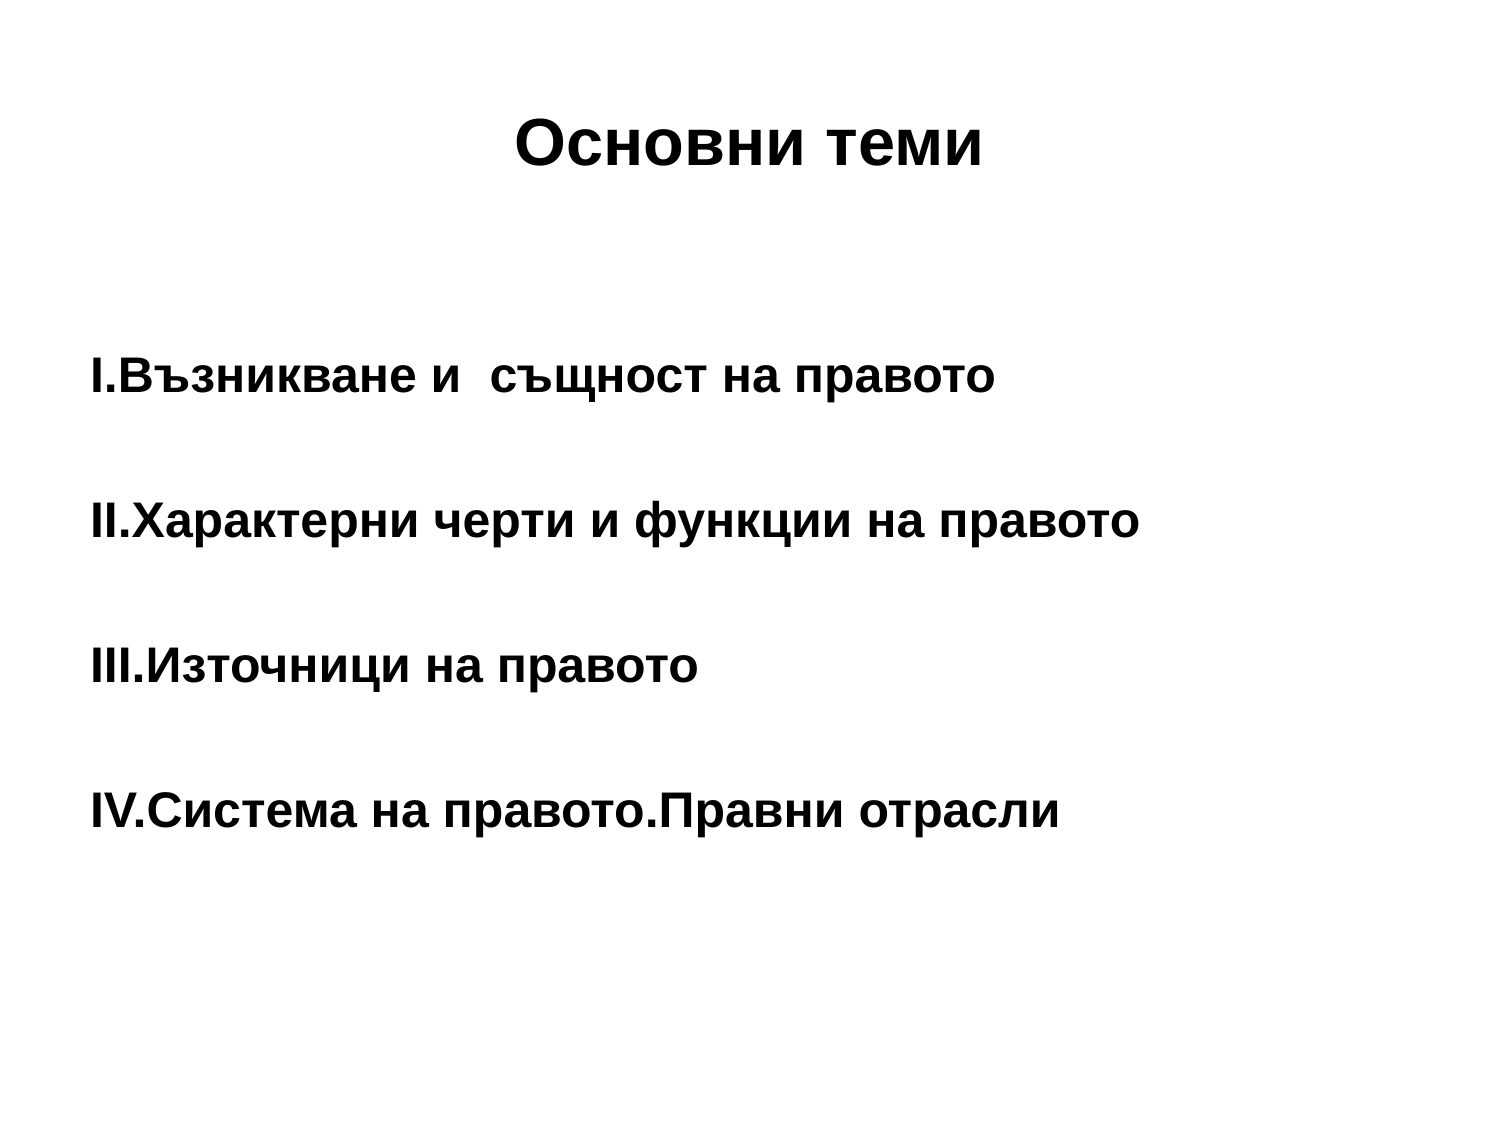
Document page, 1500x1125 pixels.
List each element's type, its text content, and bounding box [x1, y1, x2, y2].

title Основни теми [75, 45, 1426, 233]
list І.Възникване и същност на правото ІІ.Характерни черти и функции на правото ІІІ.Източници на правото ІV.Система на правото.Правни отрасли [75, 262, 1426, 1005]
